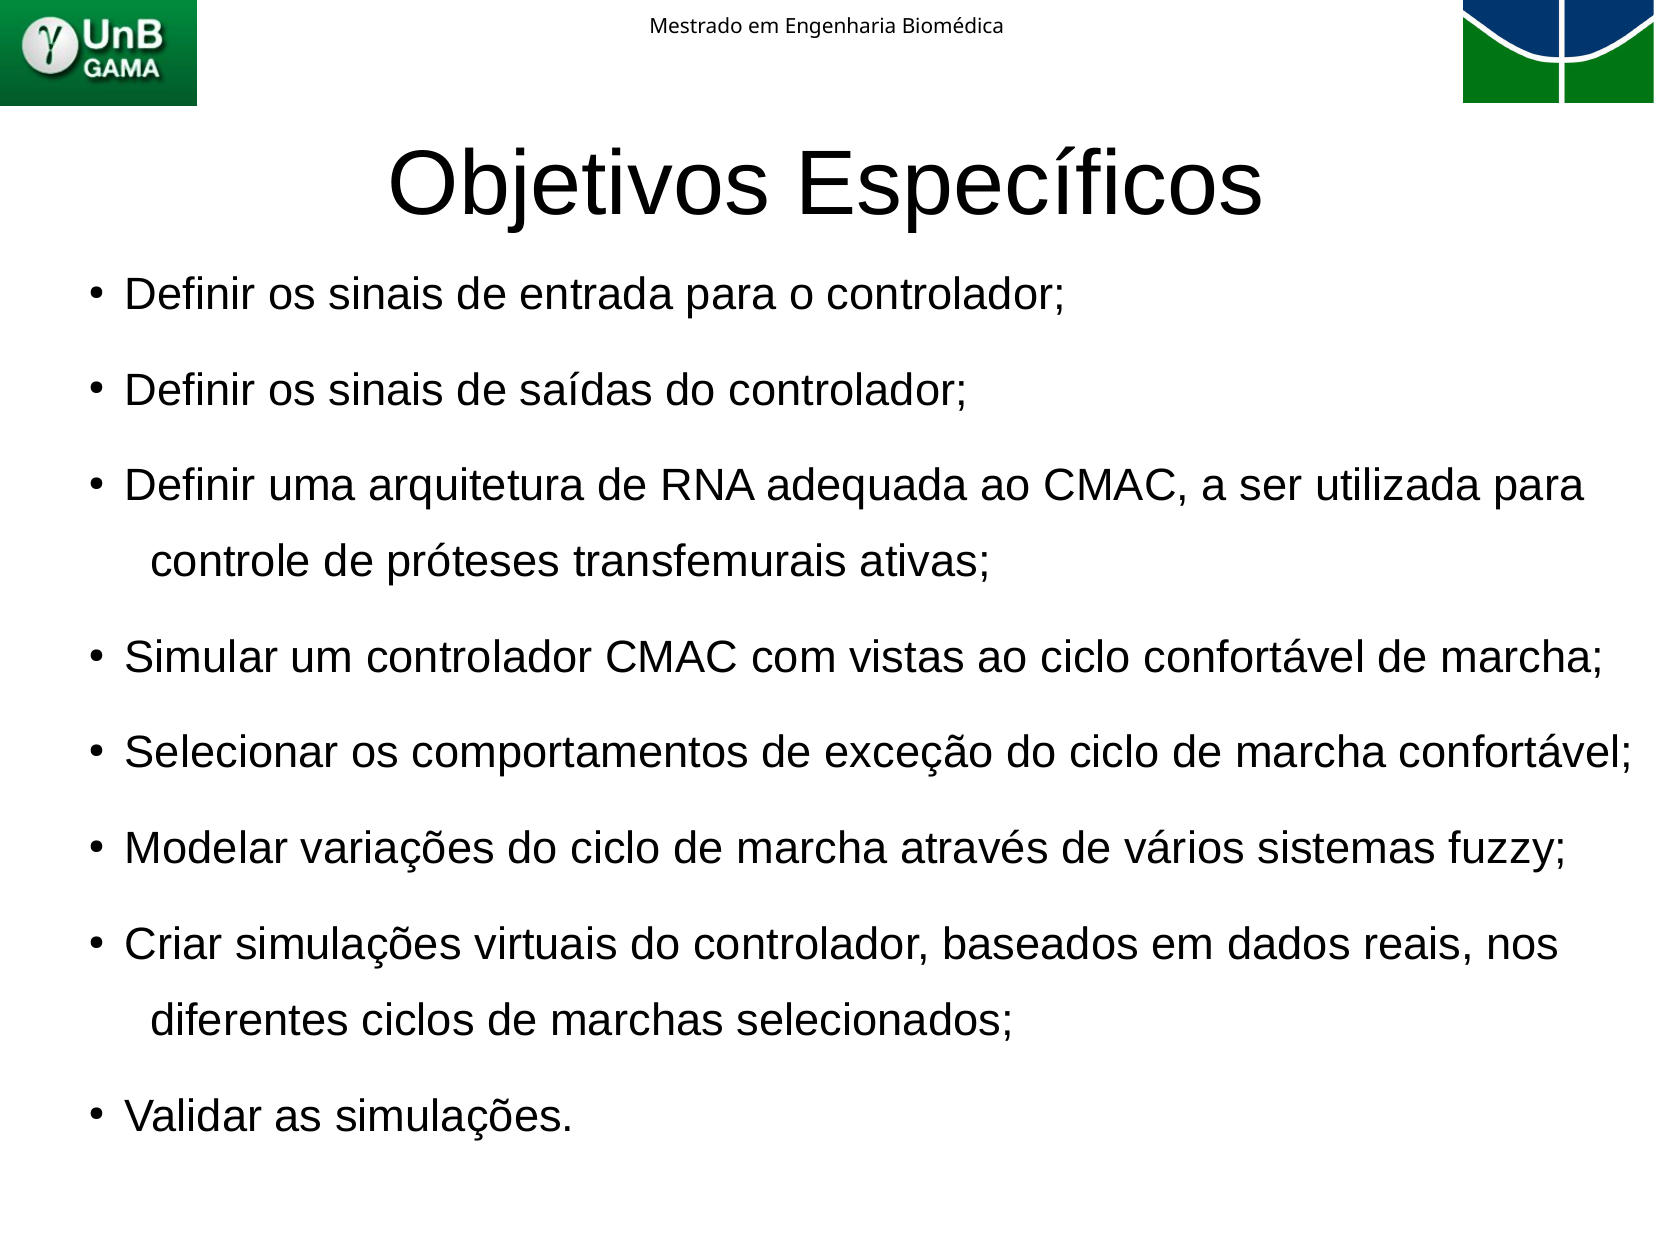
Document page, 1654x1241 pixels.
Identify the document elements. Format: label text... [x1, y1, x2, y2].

list Definir os sinais de entrada para o controlador; Definir os sinais de saídas do controlador; Definir uma arquitetura de RNA adequada ao CMAC, a ser utilizada para controle de próteses transfemurais ativas; Simular um controlador CMAC com vistas ao ciclo confortável de marcha; Selecionar os comportamentos de exceção do ciclo de marcha confortável; Modelar variações do ciclo de marcha através de vários sistemas fuzzy; Criar simulações virtuais do controlador, baseados em dados reais, nos diferentes ciclos de marchas selecionados; Validar as simulações. [0, 242, 1654, 1193]
picture [0, 0, 197, 94]
picture [1463, 0, 1654, 94]
title Objetivos Específicos [0, 94, 1654, 242]
